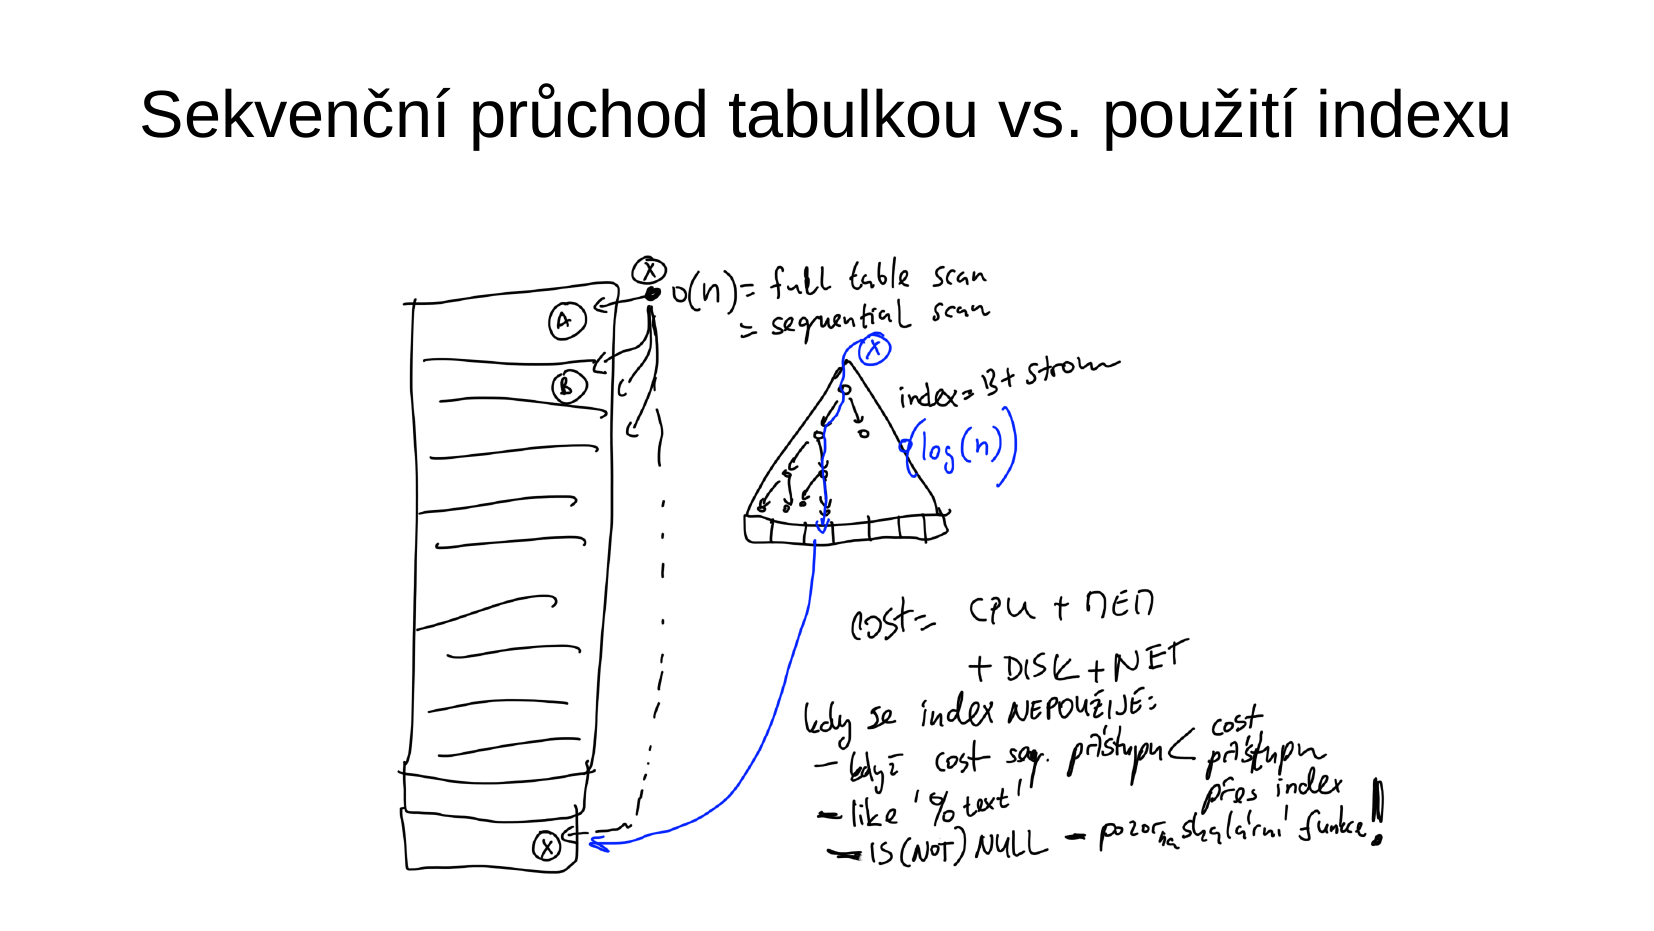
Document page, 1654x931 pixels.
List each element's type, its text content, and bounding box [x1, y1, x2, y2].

title Sekvenční průchod tabulkou vs. použití indexu [82, 36, 1571, 193]
picture [227, 203, 1388, 901]
